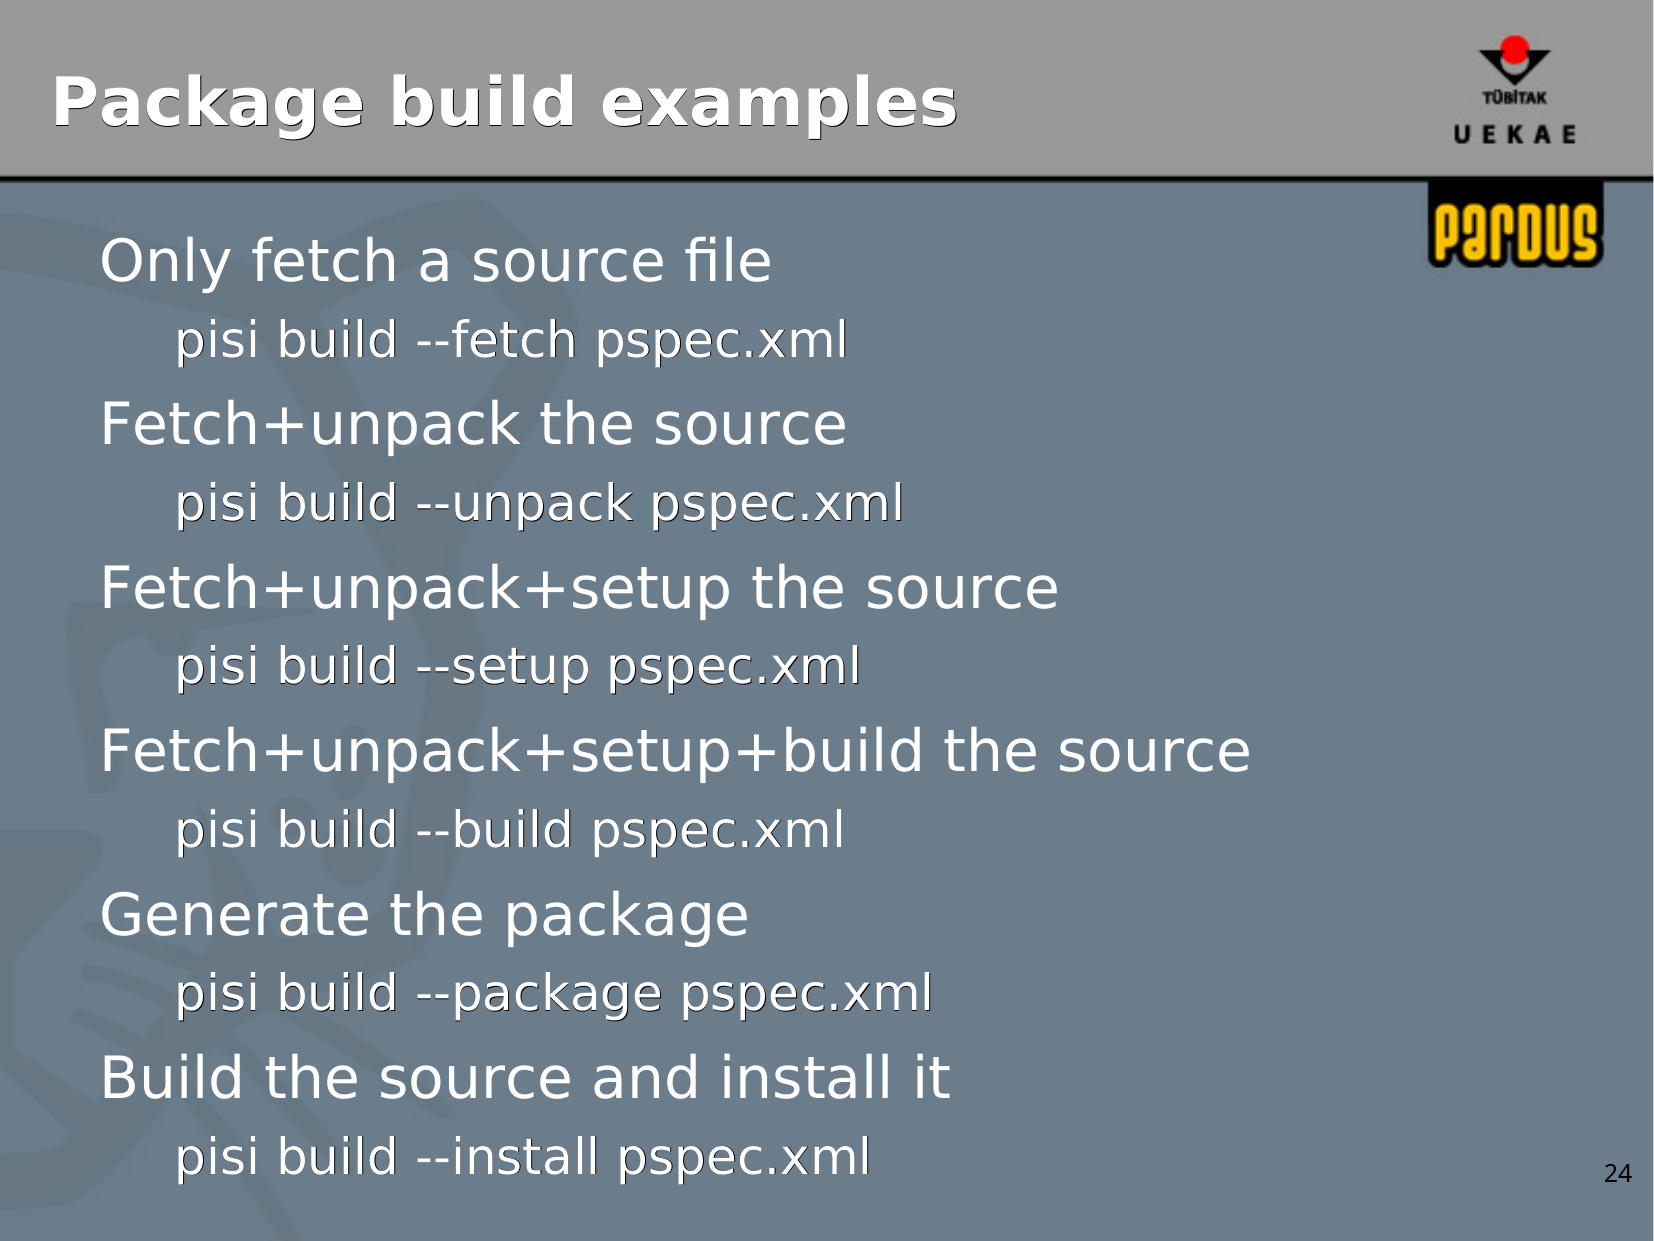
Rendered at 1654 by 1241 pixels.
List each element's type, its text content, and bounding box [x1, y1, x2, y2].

list Only fetch a source file pisi build --fetch pspec.xml Fetch+unpack the source pisi build --unpack pspec.xml Fetch+unpack+setup the source pisi build --setup pspec.xml Fetch+unpack+setup+build the source pisi build --build pspec.xml Generate the package pisi build --package pspec.xml Build the source and install it pisi build --install pspec.xml [84, 216, 1480, 1191]
picture [0, 0, 1654, 1241]
title Package build examples [35, 43, 1449, 158]
